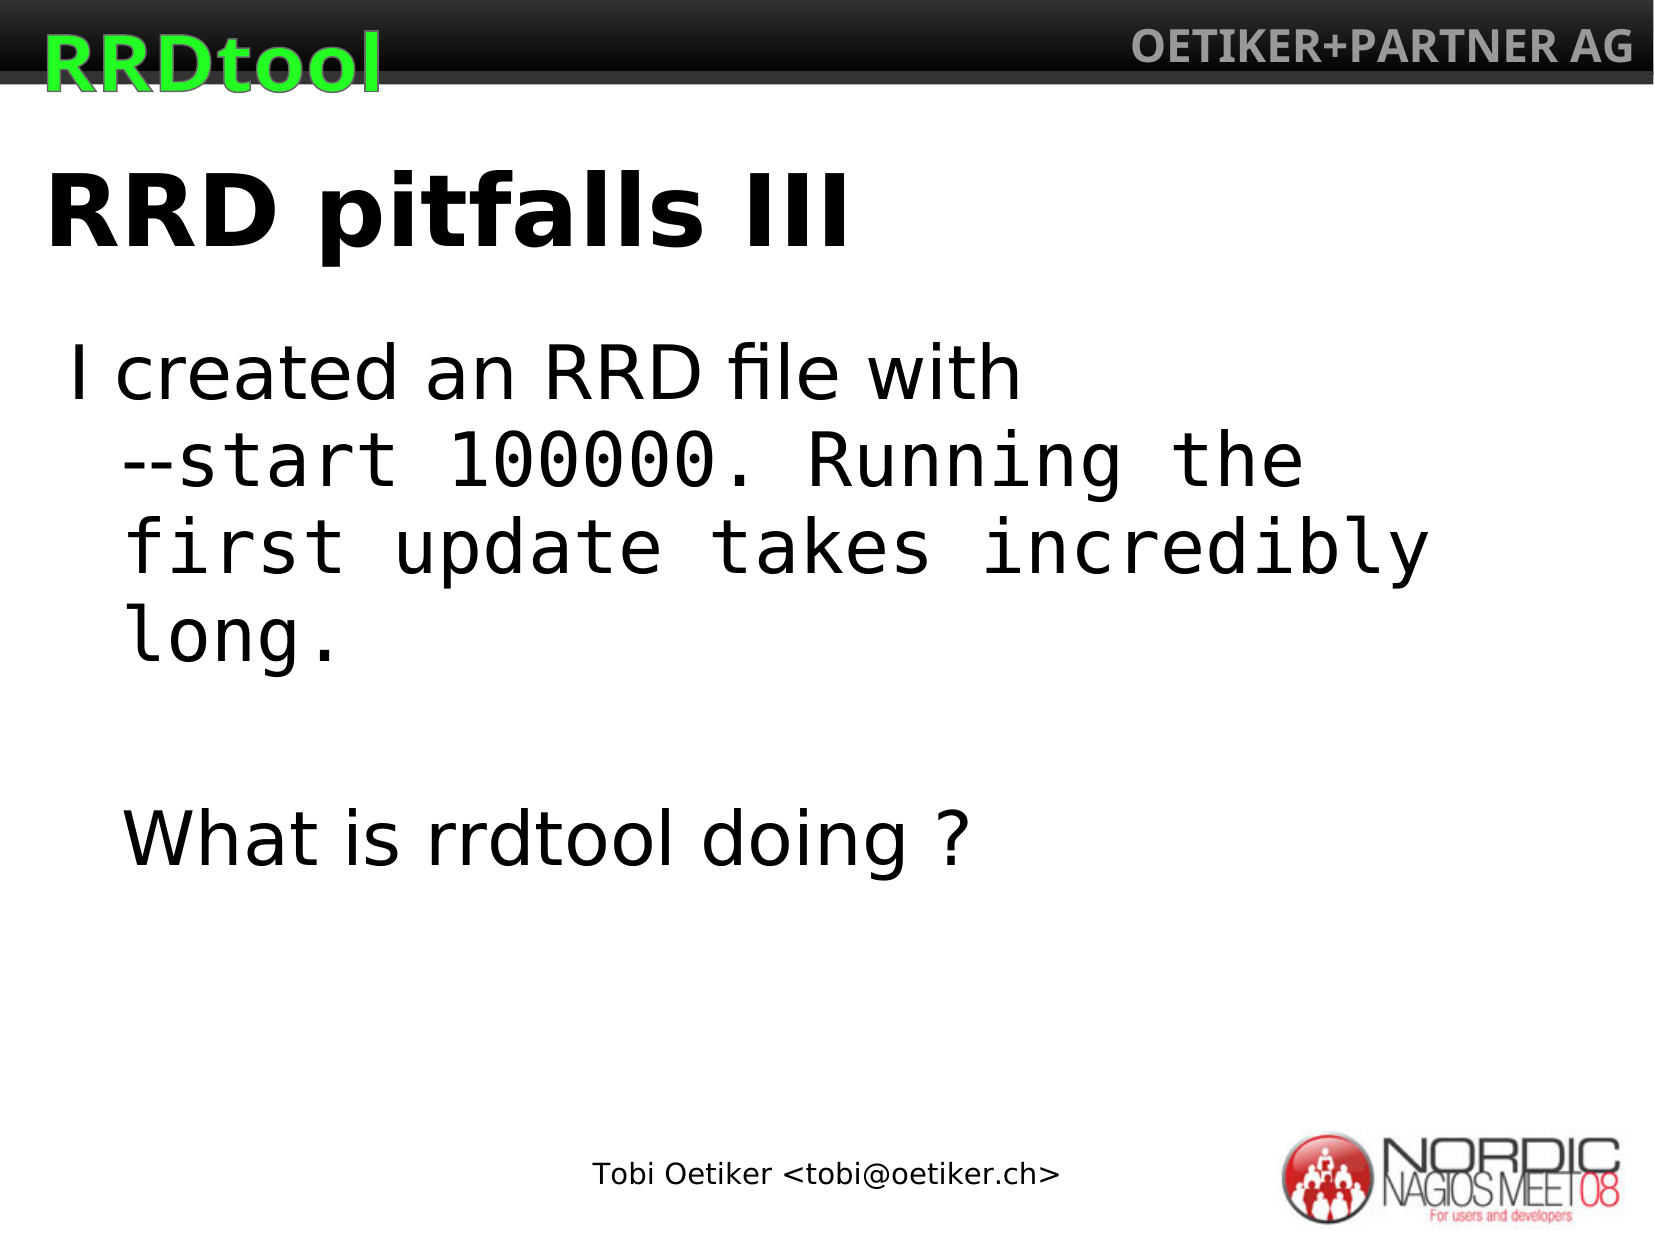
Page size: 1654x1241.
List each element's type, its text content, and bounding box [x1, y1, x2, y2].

list I created an RRD file with --start 100000. Running the first update takes incredibly long. What is rrdtool doing ? [50, 329, 1571, 1099]
title RRD pitfalls III [43, 137, 1582, 287]
picture [1262, 1116, 1654, 1241]
